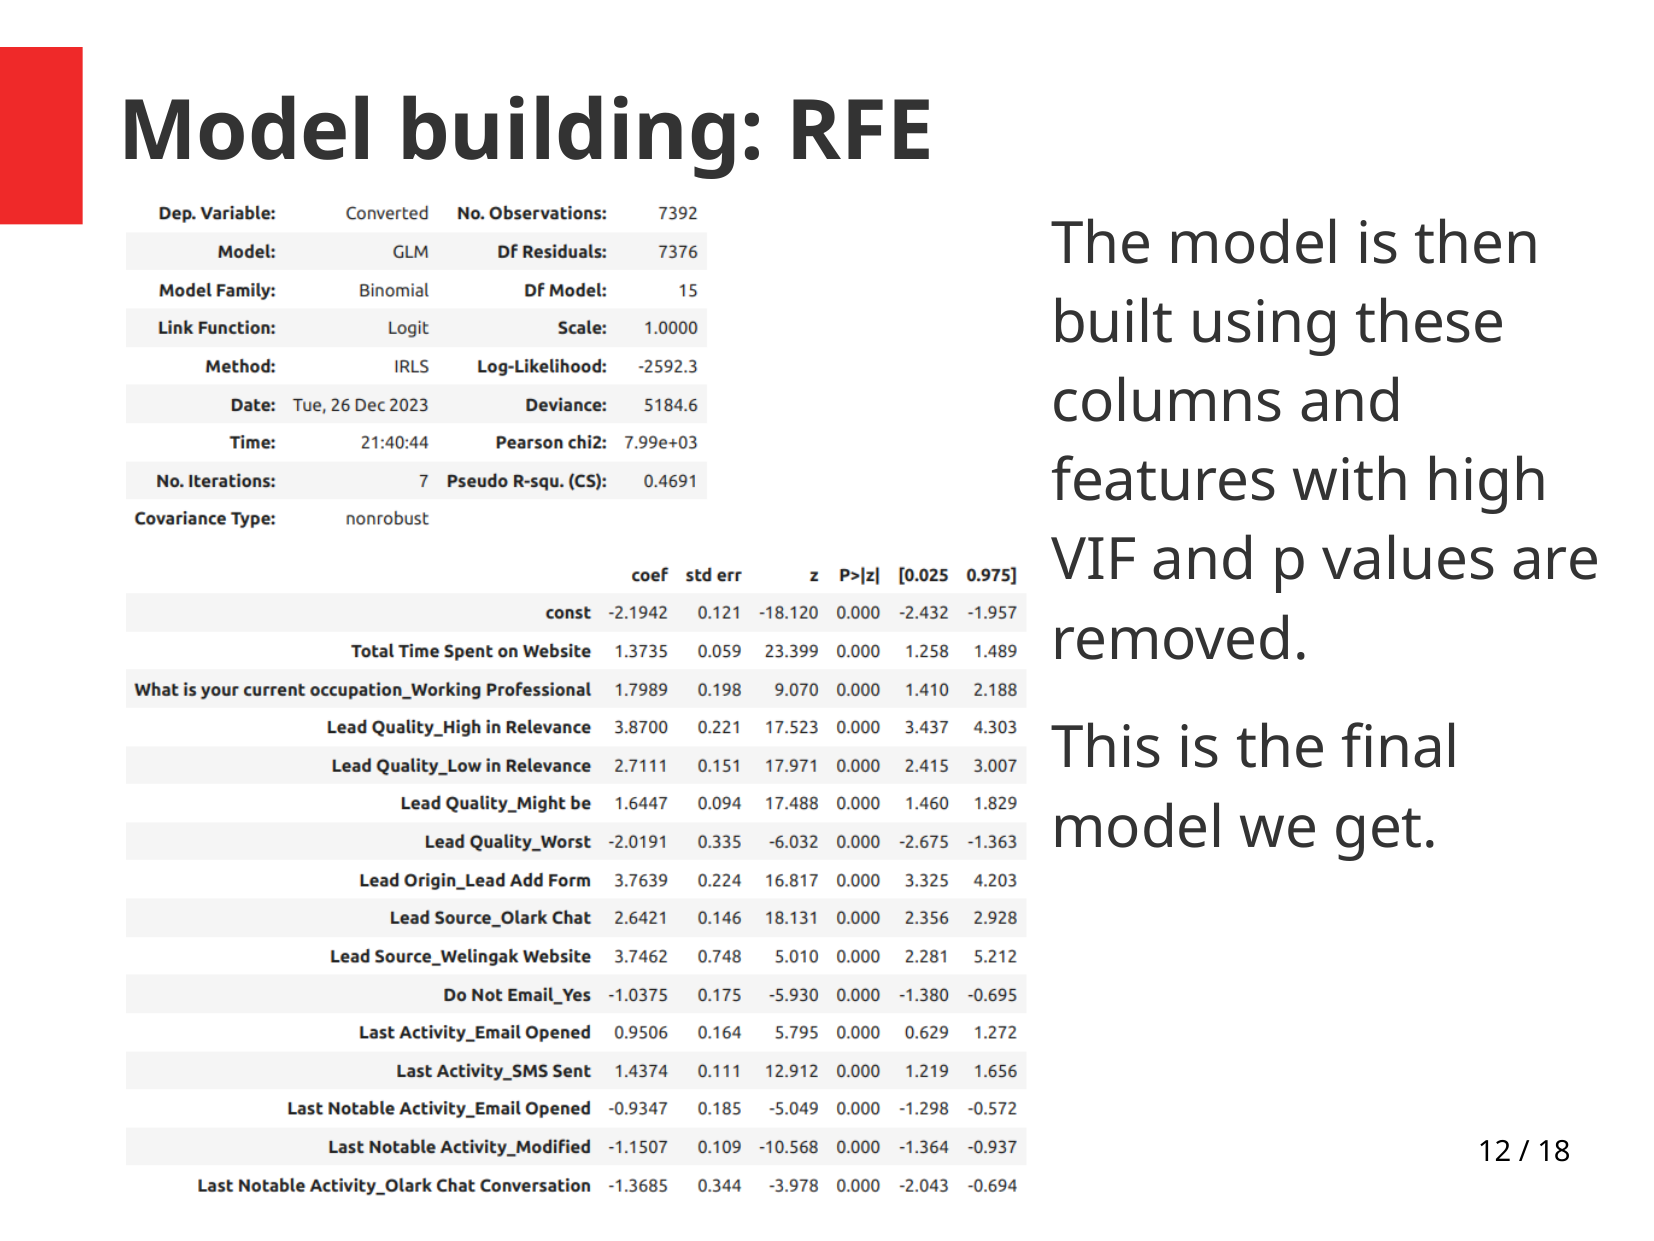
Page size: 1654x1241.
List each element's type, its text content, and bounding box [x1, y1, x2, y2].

title Model building: RFE [118, 23, 1571, 231]
list The model is then built using these columns and features with high VIF and p values are removed. This is the final model we get. [1051, 200, 1619, 1062]
picture [126, 200, 1041, 1205]
